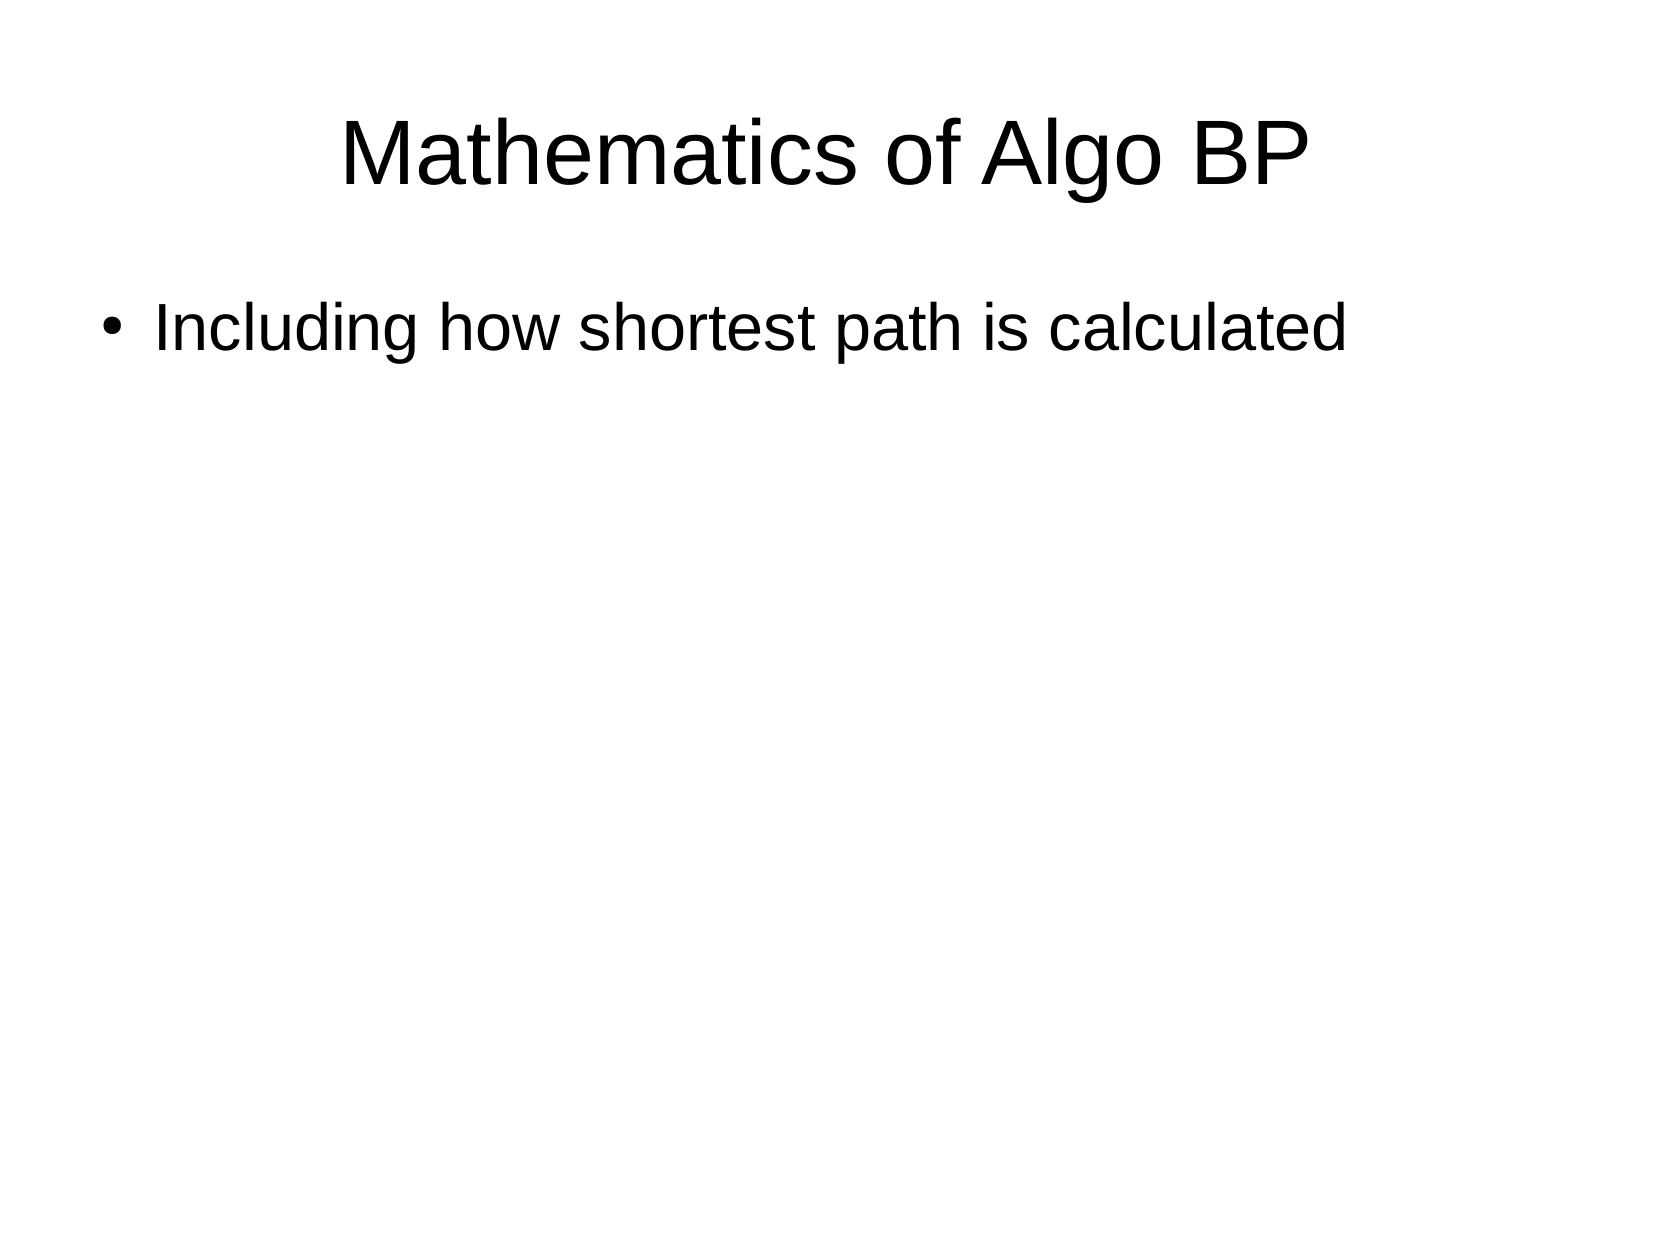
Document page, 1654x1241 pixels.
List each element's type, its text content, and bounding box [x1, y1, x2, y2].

list Including how shortest path is calculated [82, 290, 1571, 1010]
title Mathematics of Algo BP [82, 49, 1571, 257]
